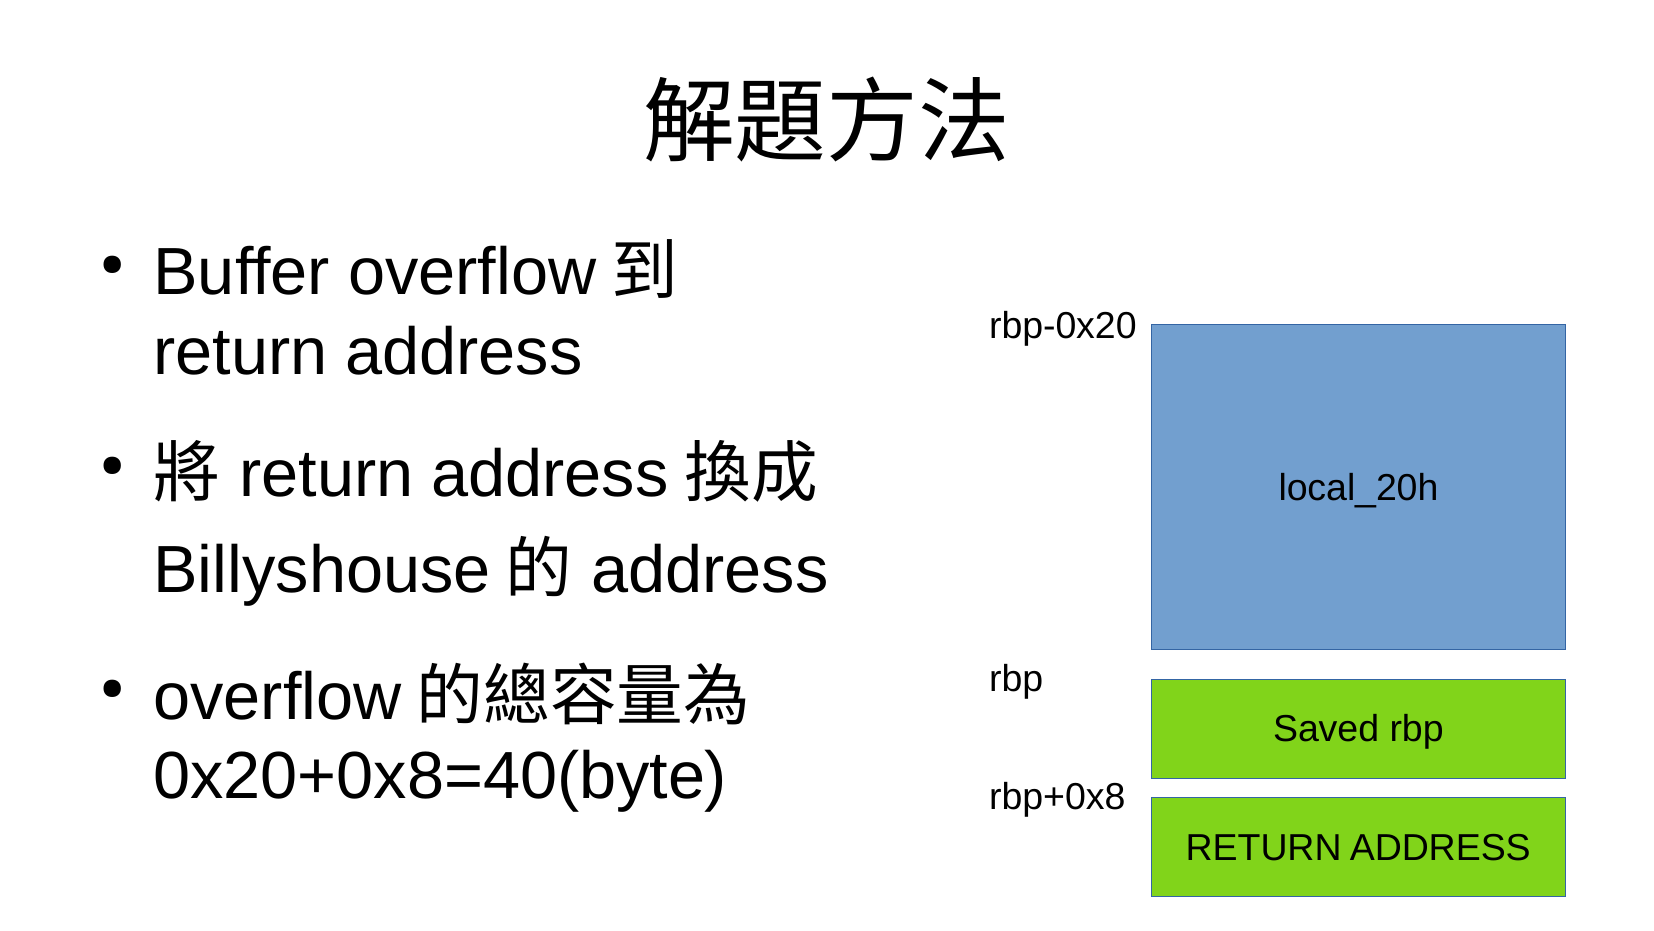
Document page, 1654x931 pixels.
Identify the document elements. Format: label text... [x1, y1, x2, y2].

text_box local_20h [1151, 324, 1566, 650]
text_box rbp+0x8 [974, 767, 1152, 825]
text_box RETURN ADDRESS [1151, 797, 1566, 897]
text_box rbp [974, 649, 1152, 707]
title 解題方法 [82, 37, 1571, 193]
text_box rbp-0x20 [974, 297, 1152, 355]
list Buffer overflow到return address 將return address換成Billyshouse的address overflow的總容量為0x20+0x8=40(byte) [82, 217, 857, 857]
text_box Saved rbp [1151, 679, 1566, 779]
